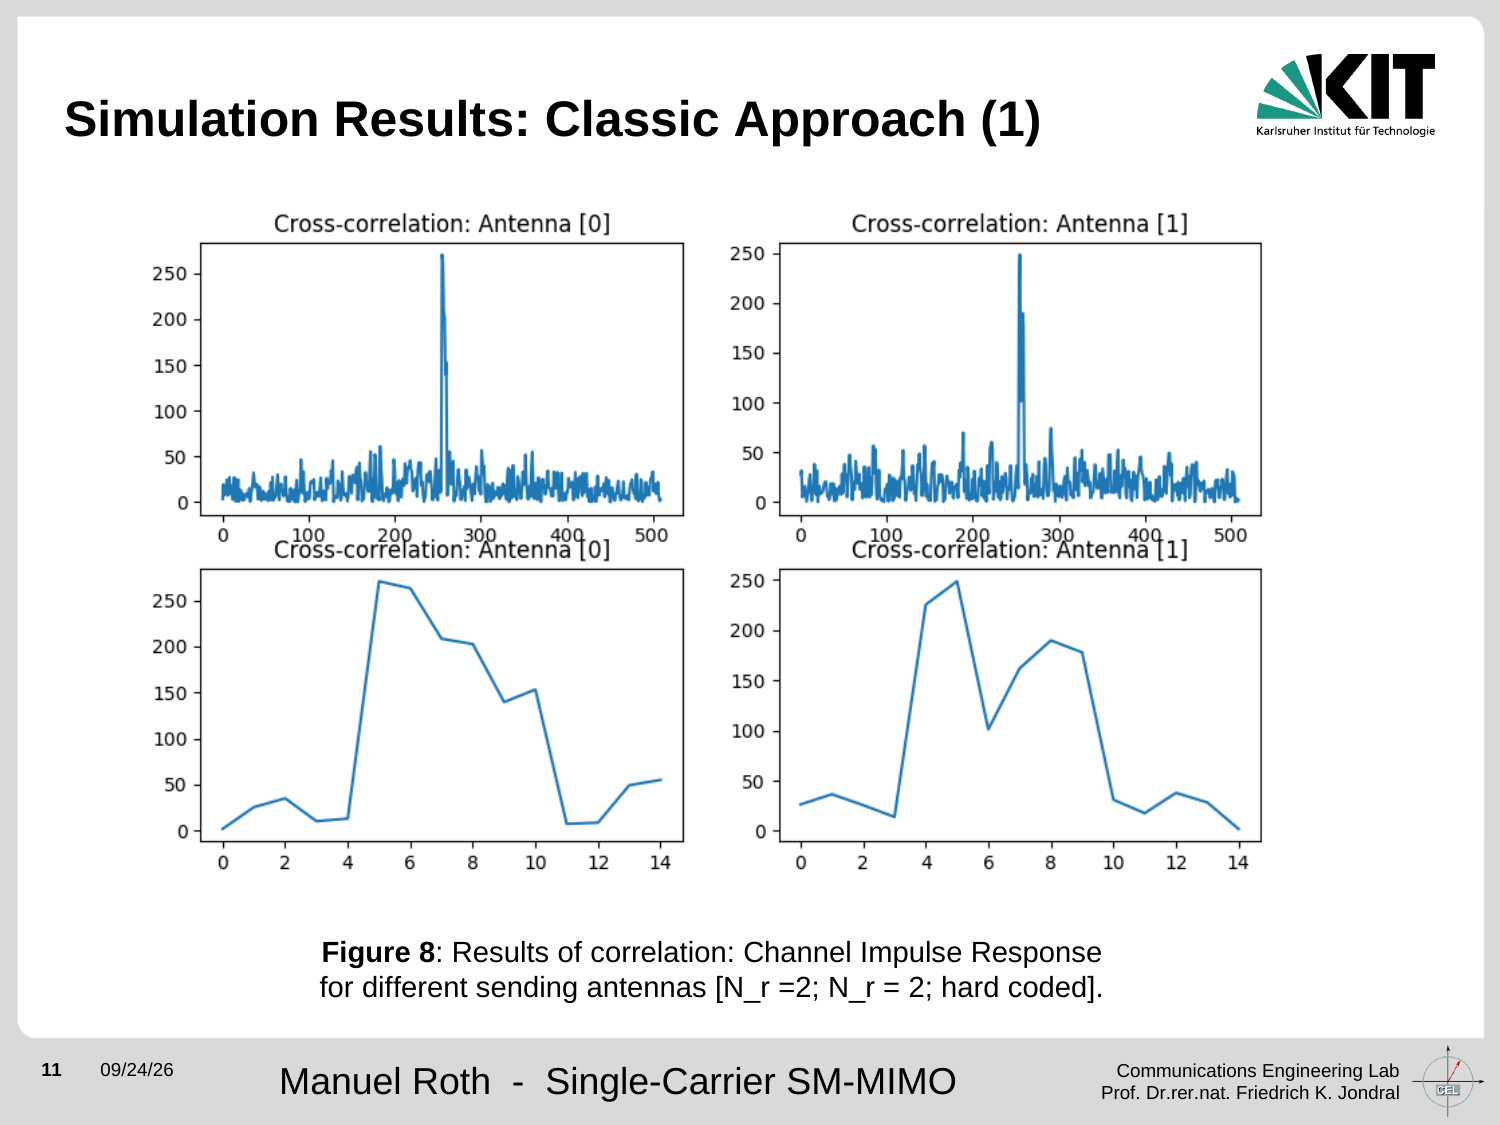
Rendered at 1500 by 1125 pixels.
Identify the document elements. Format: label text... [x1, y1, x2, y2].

picture [0, 0, 1500, 1125]
title Simulation Results: Classic Approach (1) [64, 54, 1198, 147]
text_box Figure 8: Results of correlation: Channel Impulse Response for different sending antennas [N_r =2; N_r = 2; hard coded]. [300, 927, 1126, 1011]
